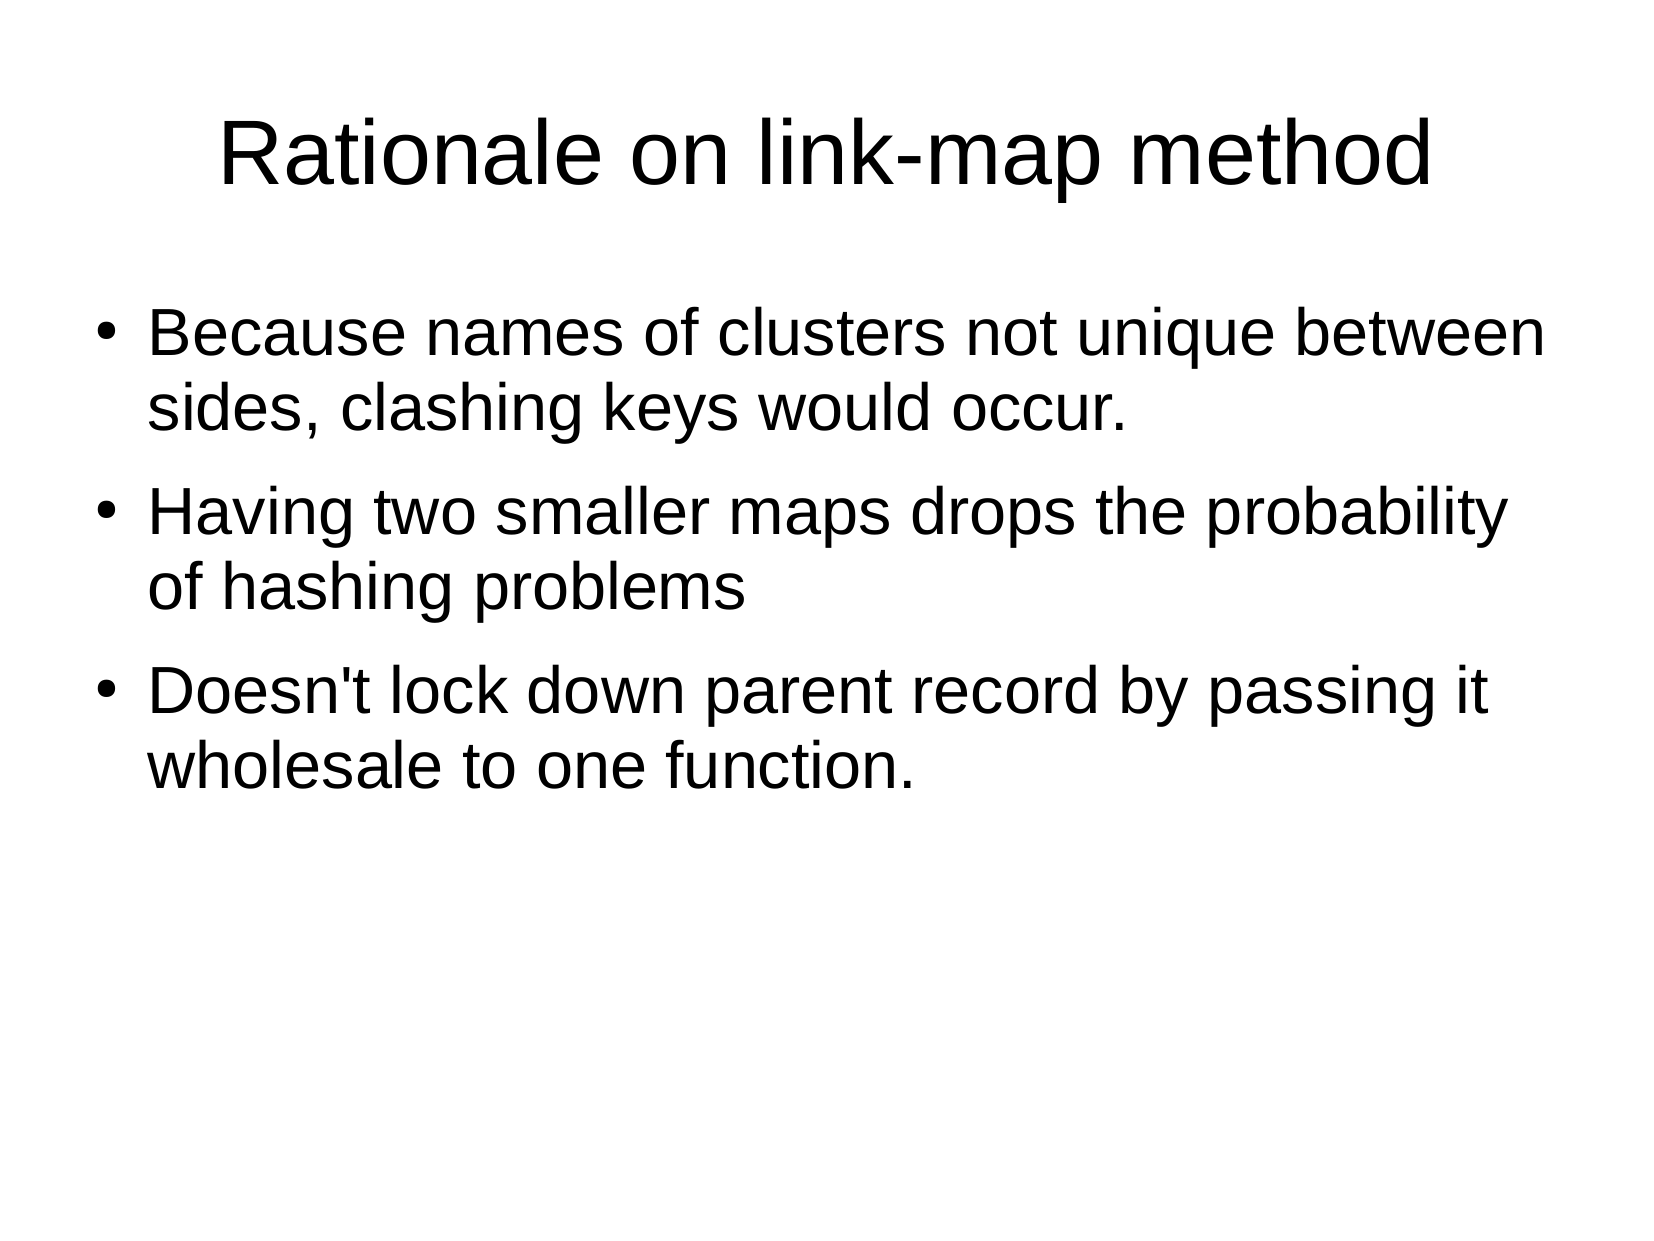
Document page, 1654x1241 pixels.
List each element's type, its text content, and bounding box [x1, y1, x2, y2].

list Because names of clusters not unique between sides, clashing keys would occur. Having two smaller maps drops the probability of hashing problems Doesn't lock down parent record by passing it wholesale to one function. [76, 295, 1565, 1114]
title Rationale on link-map method [82, 49, 1571, 257]
